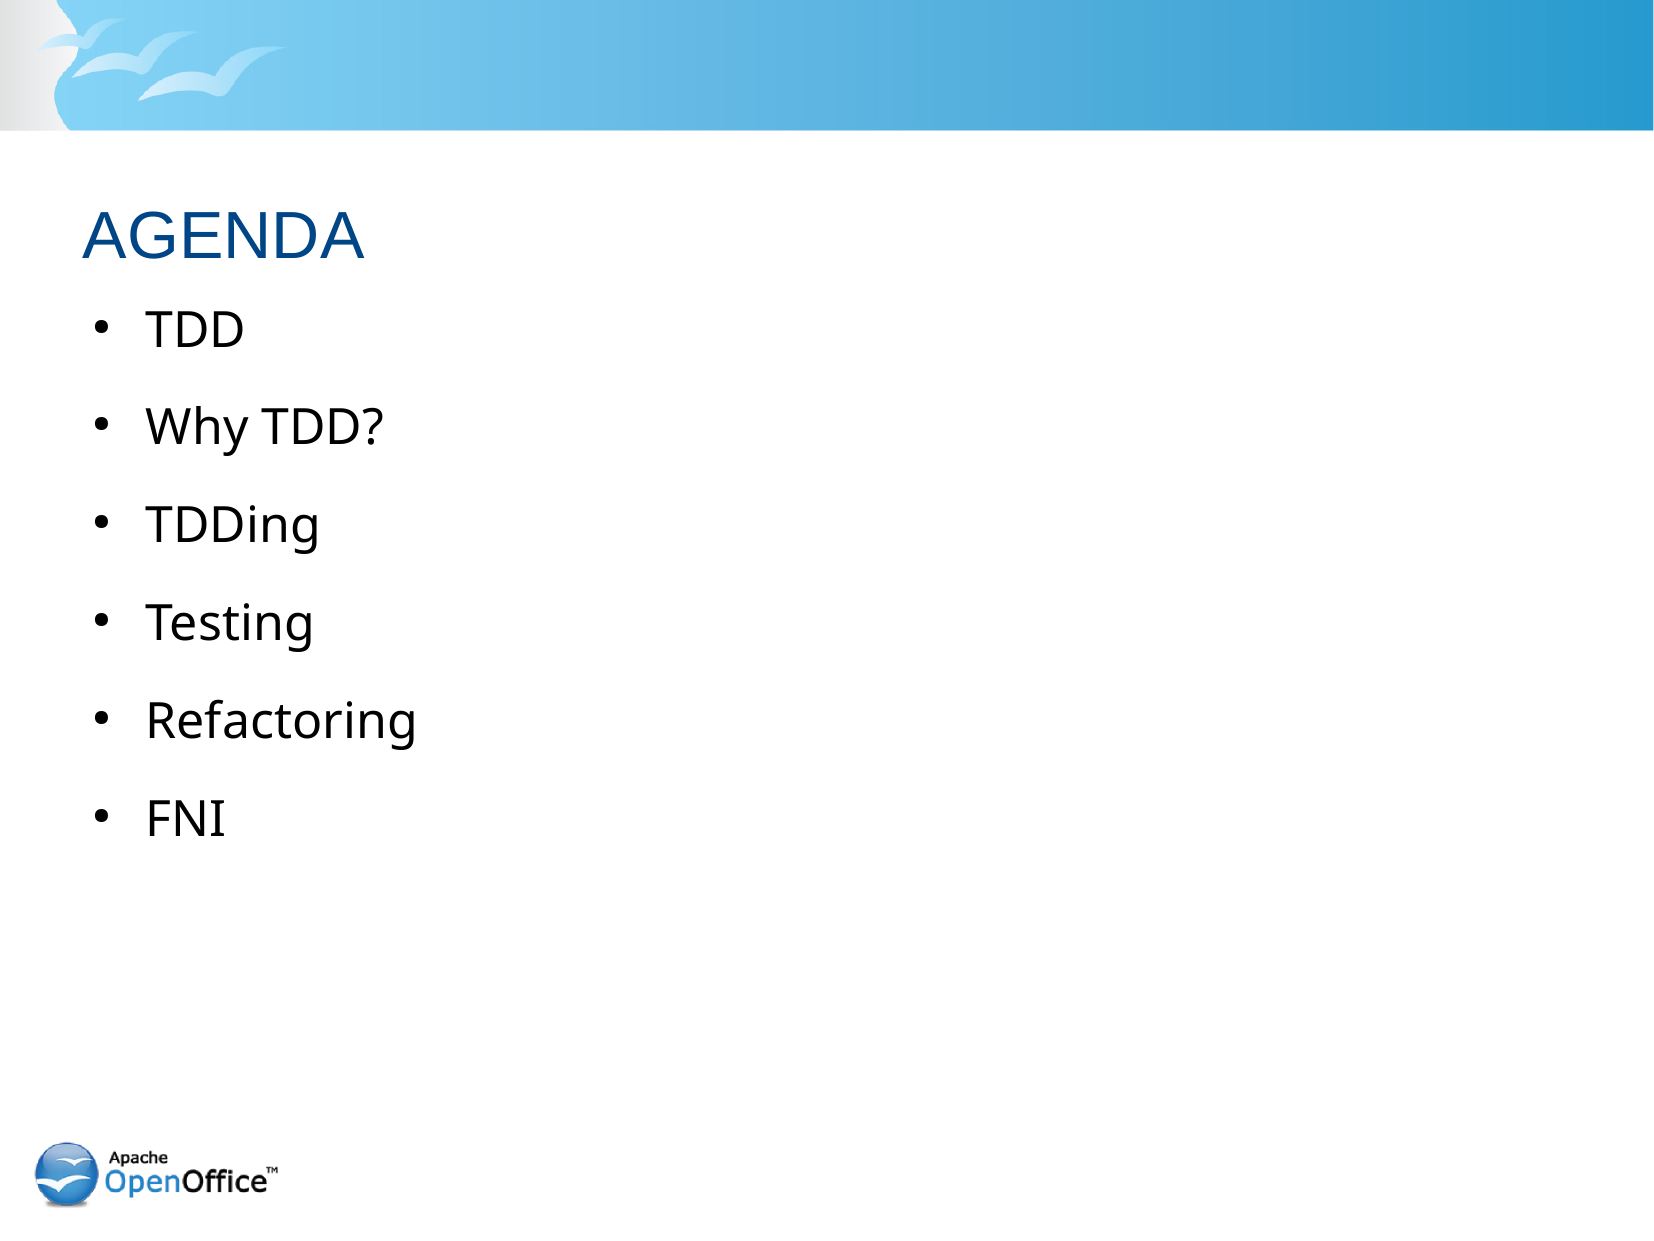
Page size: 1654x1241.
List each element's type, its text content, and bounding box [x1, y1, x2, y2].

picture [0, 0, 1654, 1241]
list TDD Why TDD? TDDing Testing Refactoring FNI [75, 293, 1564, 889]
title AGENDA [82, 132, 1571, 340]
